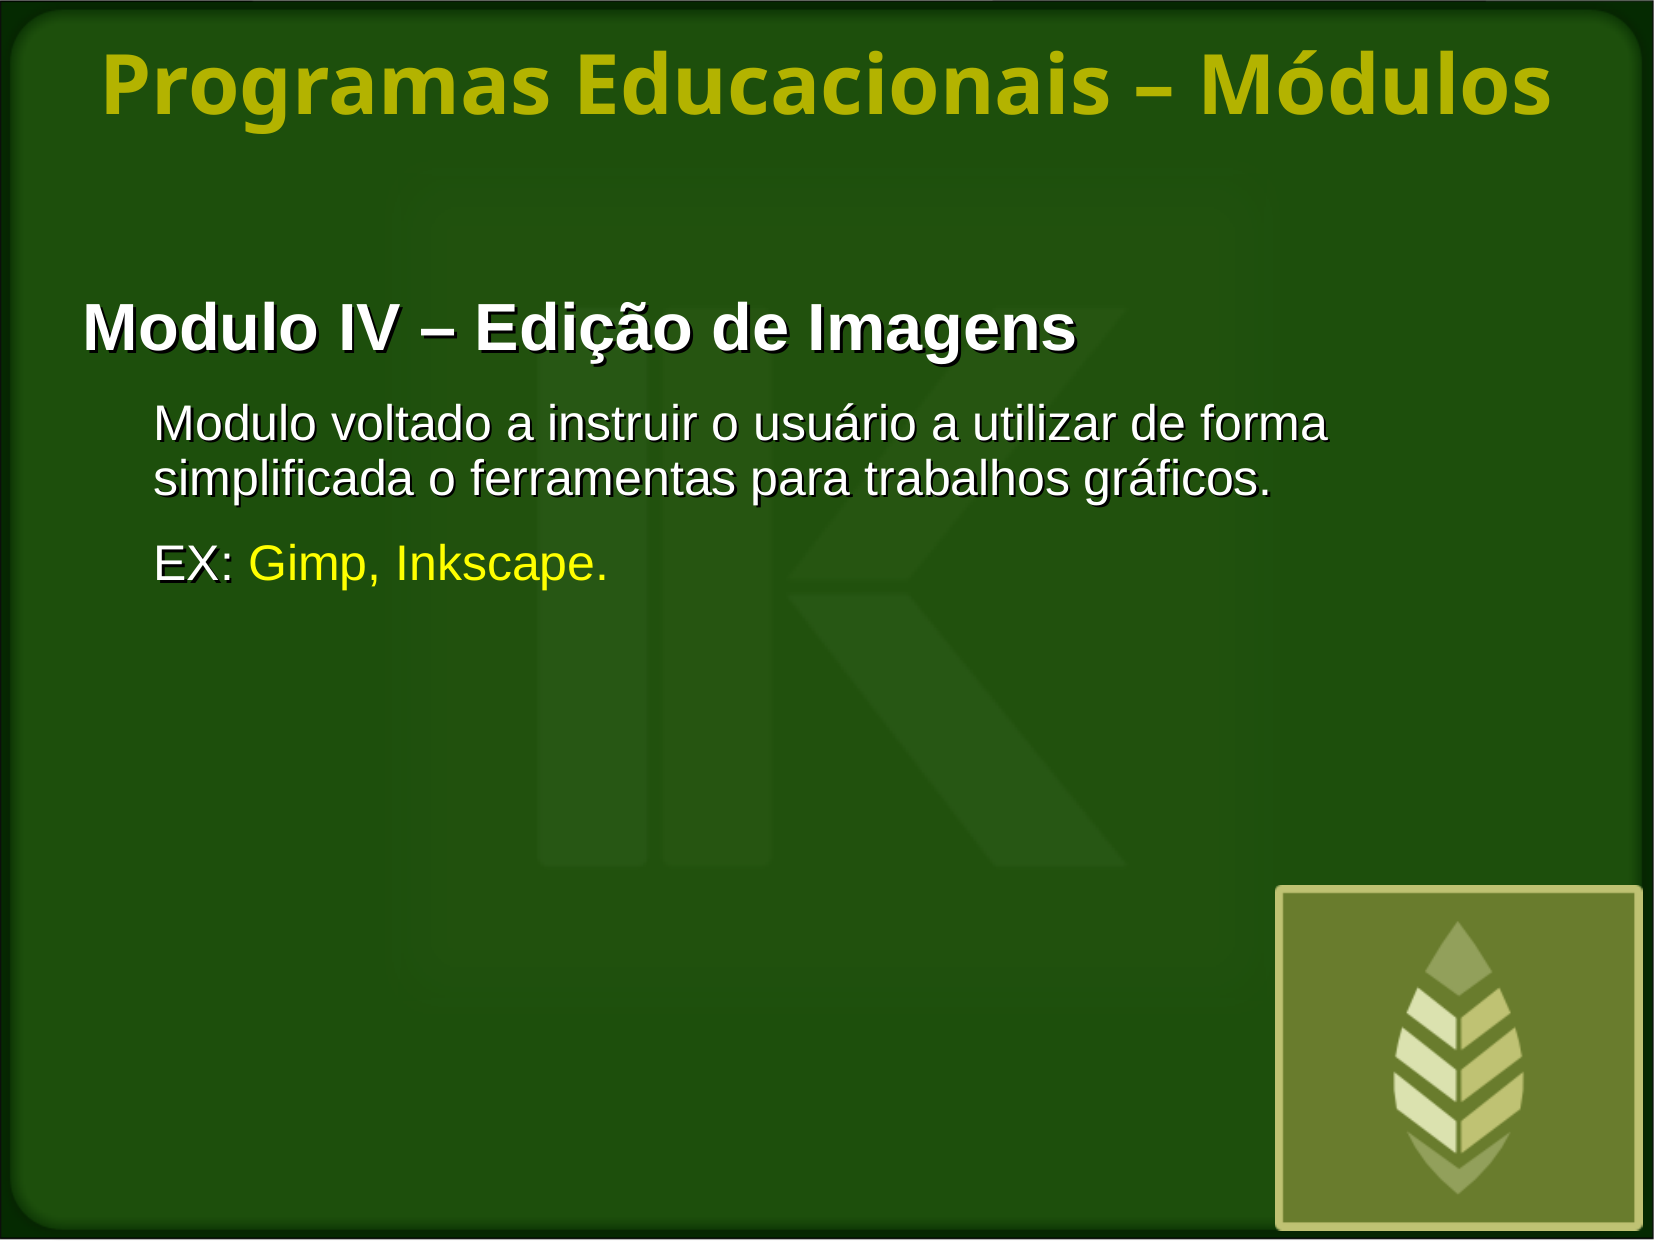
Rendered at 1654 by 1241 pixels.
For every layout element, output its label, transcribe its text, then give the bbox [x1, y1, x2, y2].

picture [0, 0, 1654, 1241]
title Programas Educacionais – Módulos [38, 16, 1615, 148]
list Modulo IV – Edição de Imagens Modulo voltado a instruir o usuário a utilizar de forma simplificada o ferramentas para trabalhos gráficos. EX: Gimp, Inkscape. [82, 290, 1571, 1093]
